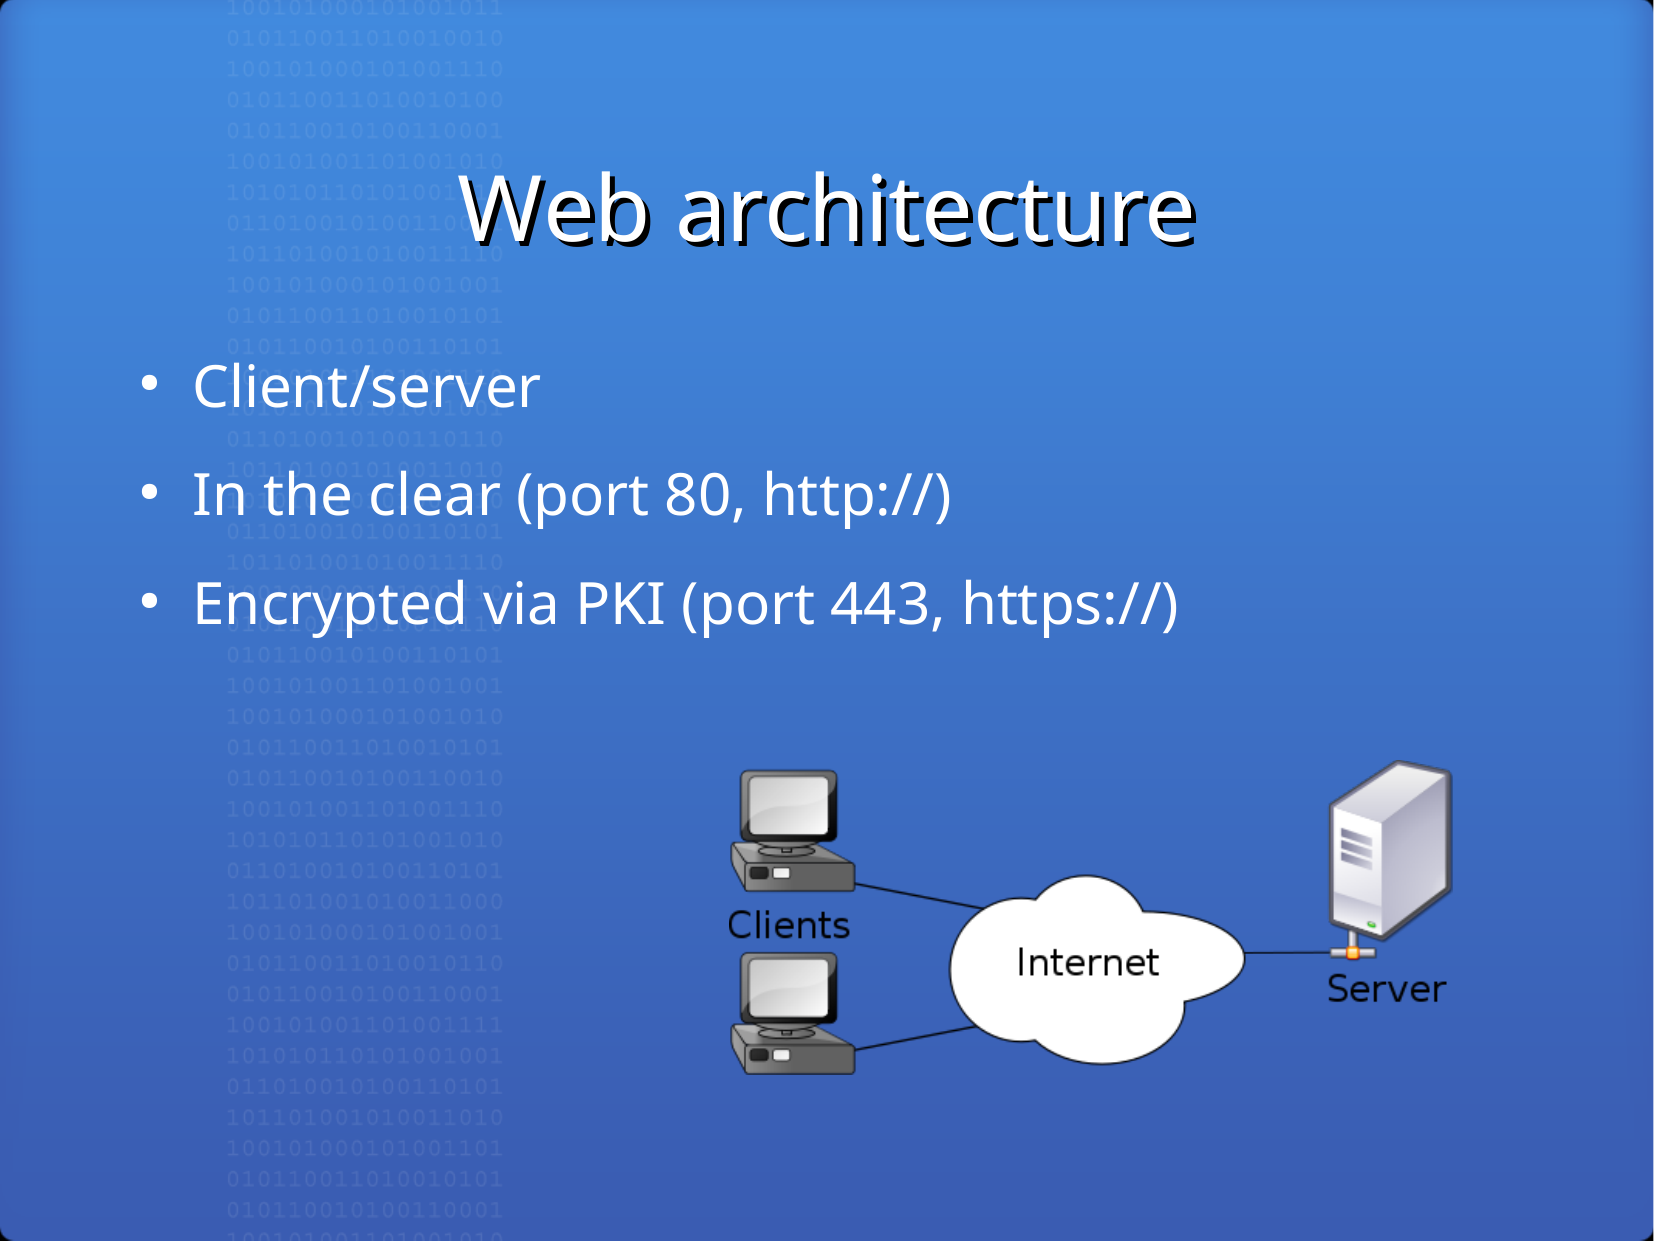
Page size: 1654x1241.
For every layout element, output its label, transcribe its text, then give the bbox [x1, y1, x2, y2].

title Web architecture [121, 102, 1534, 310]
picture [0, 0, 1654, 1241]
list Client/server In the clear (port 80, http://) Encrypted via PKI (port 443, https://) [121, 344, 1534, 1005]
